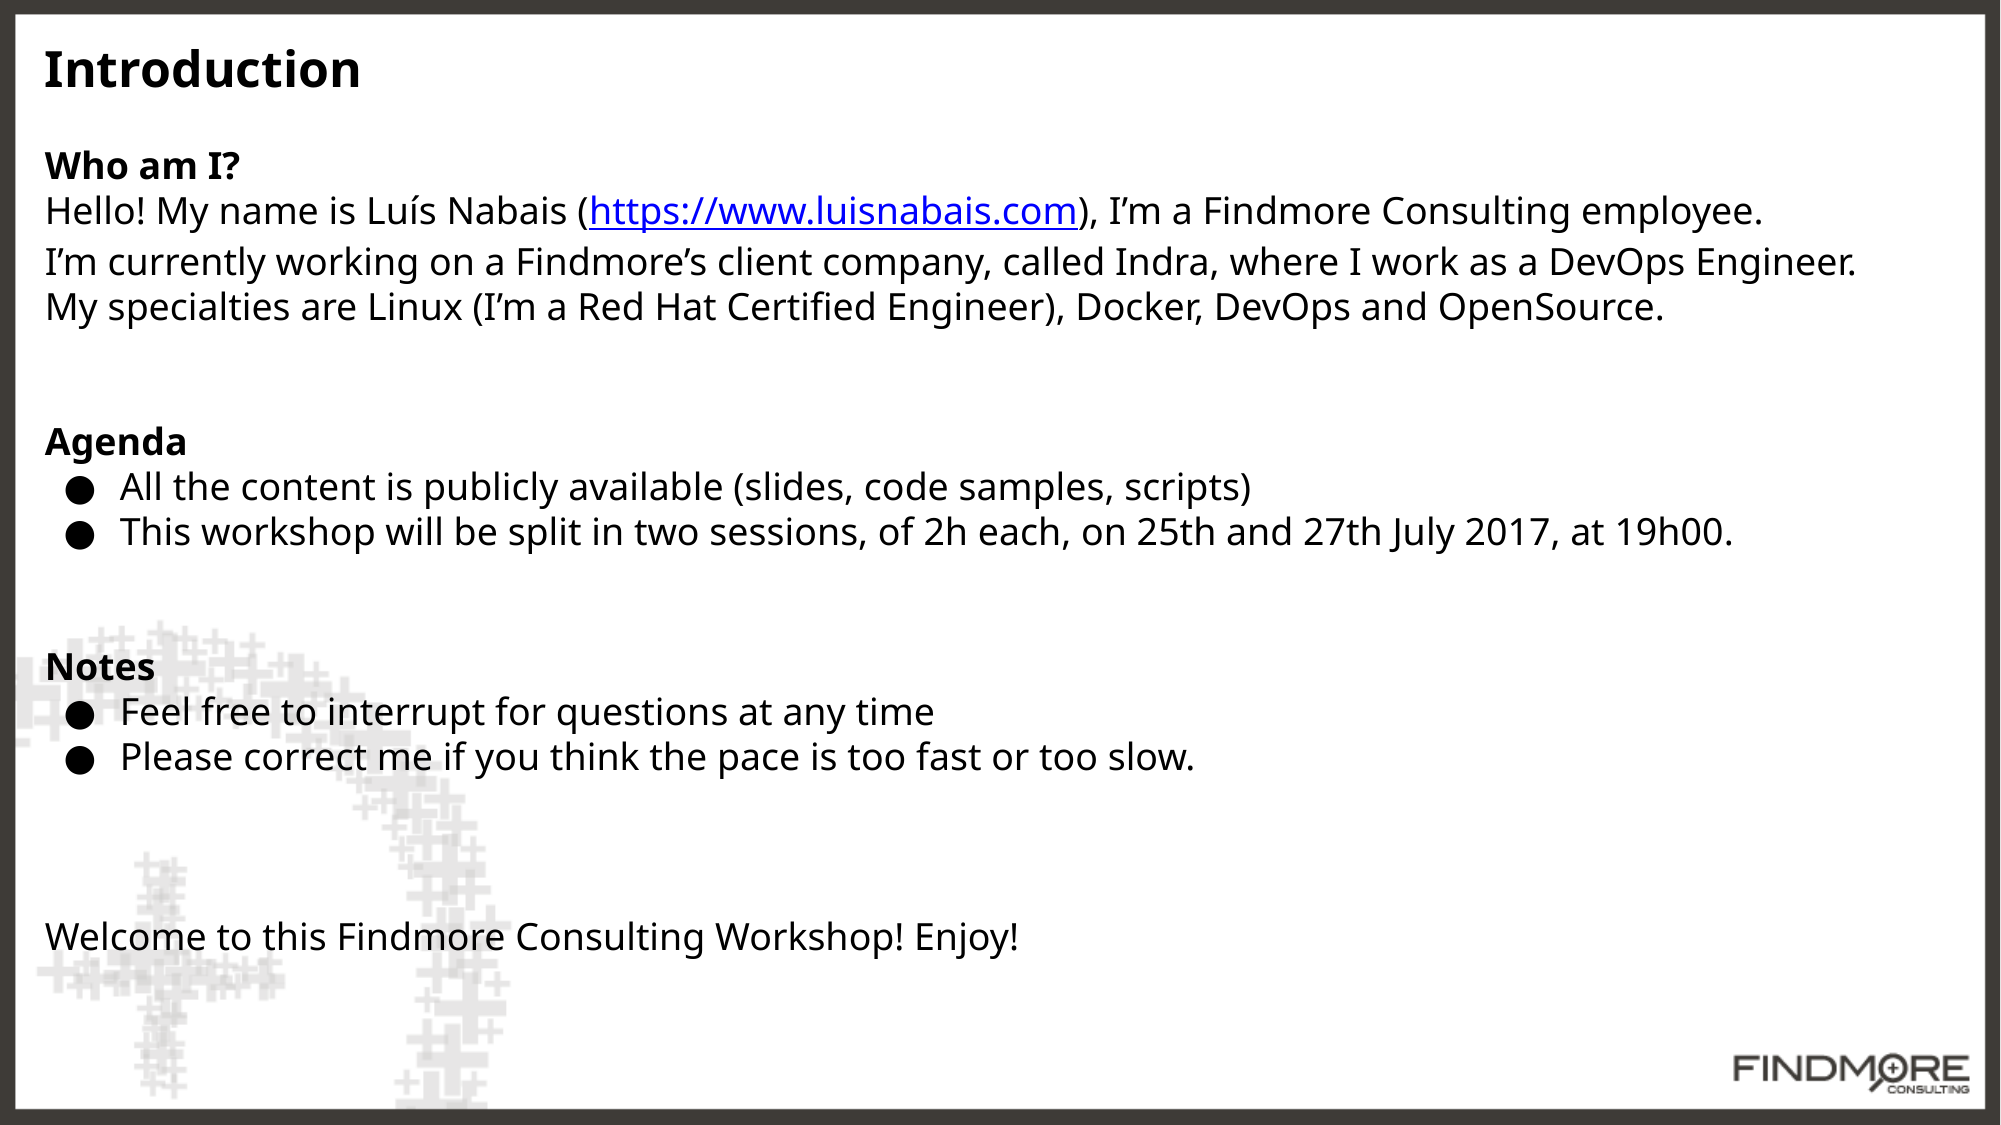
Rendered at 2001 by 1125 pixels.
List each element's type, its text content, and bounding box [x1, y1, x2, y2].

text_box Introduction Who am I? Hello! My name is Luís Nabais (https://www.luisnabais.com), I’m a Findmore Consulting employee. I’m currently working on a Findmore’s client company, called Indra, where I work as a DevOps Engineer. My specialties are Linux (I’m a Red Hat Certified Engineer), Docker, DevOps and OpenSource. Agenda All the content is publicly available (slides, code samples, scripts) This workshop will be split in two sessions, of 2h each, on 25th and 27th July 2017, at 19h00. Notes Feel free to interrupt for questions at any time Please correct me if you think the pace is too fast or too slow. Welcome to this Findmore Consulting Workshop! Enjoy! [29, 29, 1965, 1093]
picture [0, 0, 2001, 1125]
